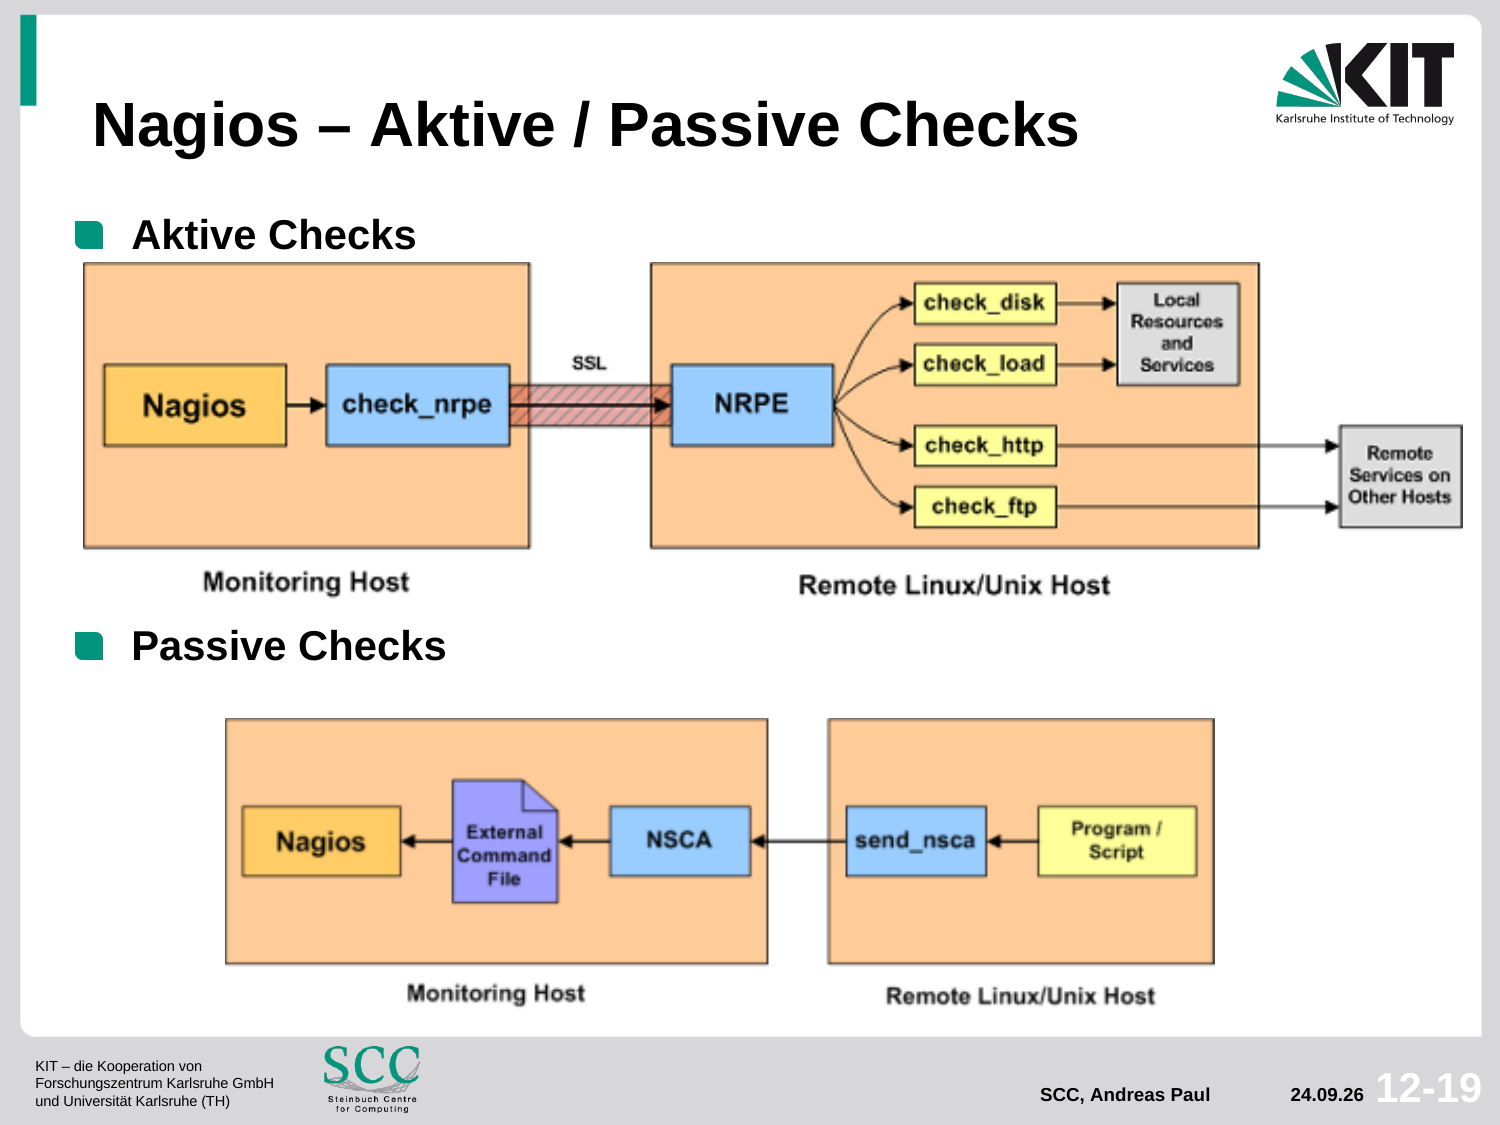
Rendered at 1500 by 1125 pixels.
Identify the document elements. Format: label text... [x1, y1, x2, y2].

title Nagios – Aktive / Passive Checks [92, 48, 1147, 199]
list Aktive Checks Passive Checks [75, 210, 1426, 938]
picture [0, 0, 1500, 1125]
